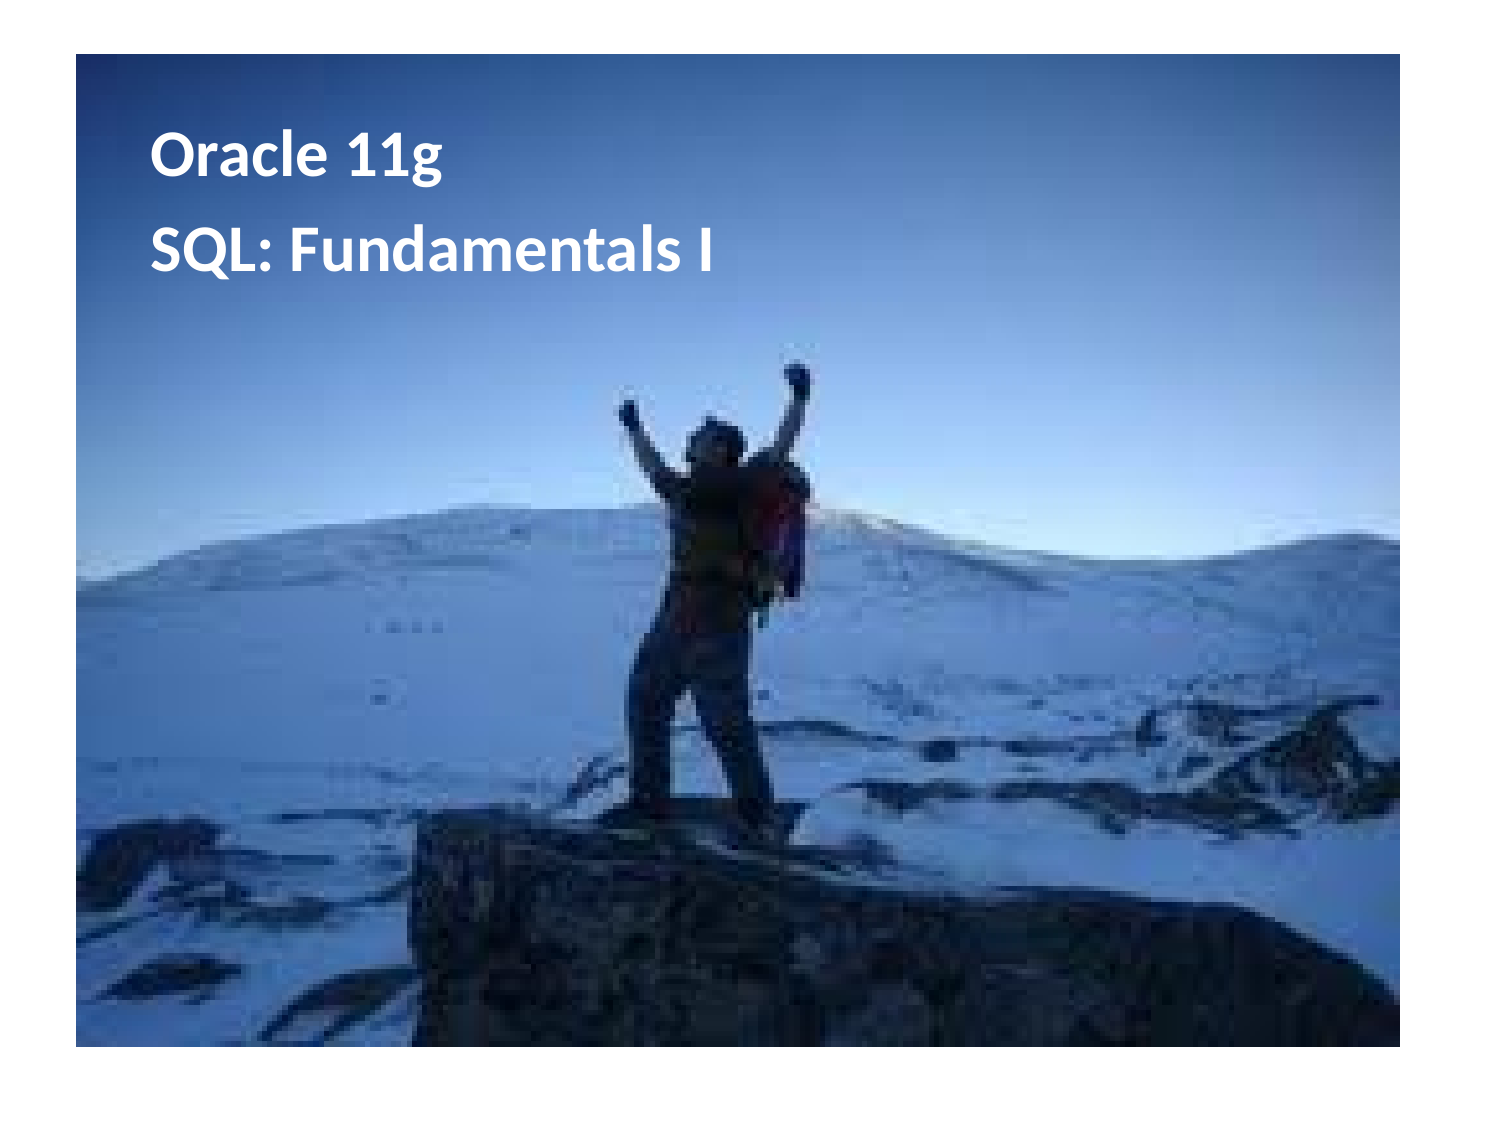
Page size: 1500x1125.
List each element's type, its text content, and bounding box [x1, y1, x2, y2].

text_box Oracle 11g [135, 101, 462, 197]
text_box SQL: Fundamentals I [135, 197, 736, 294]
picture [76, 54, 1400, 1047]
